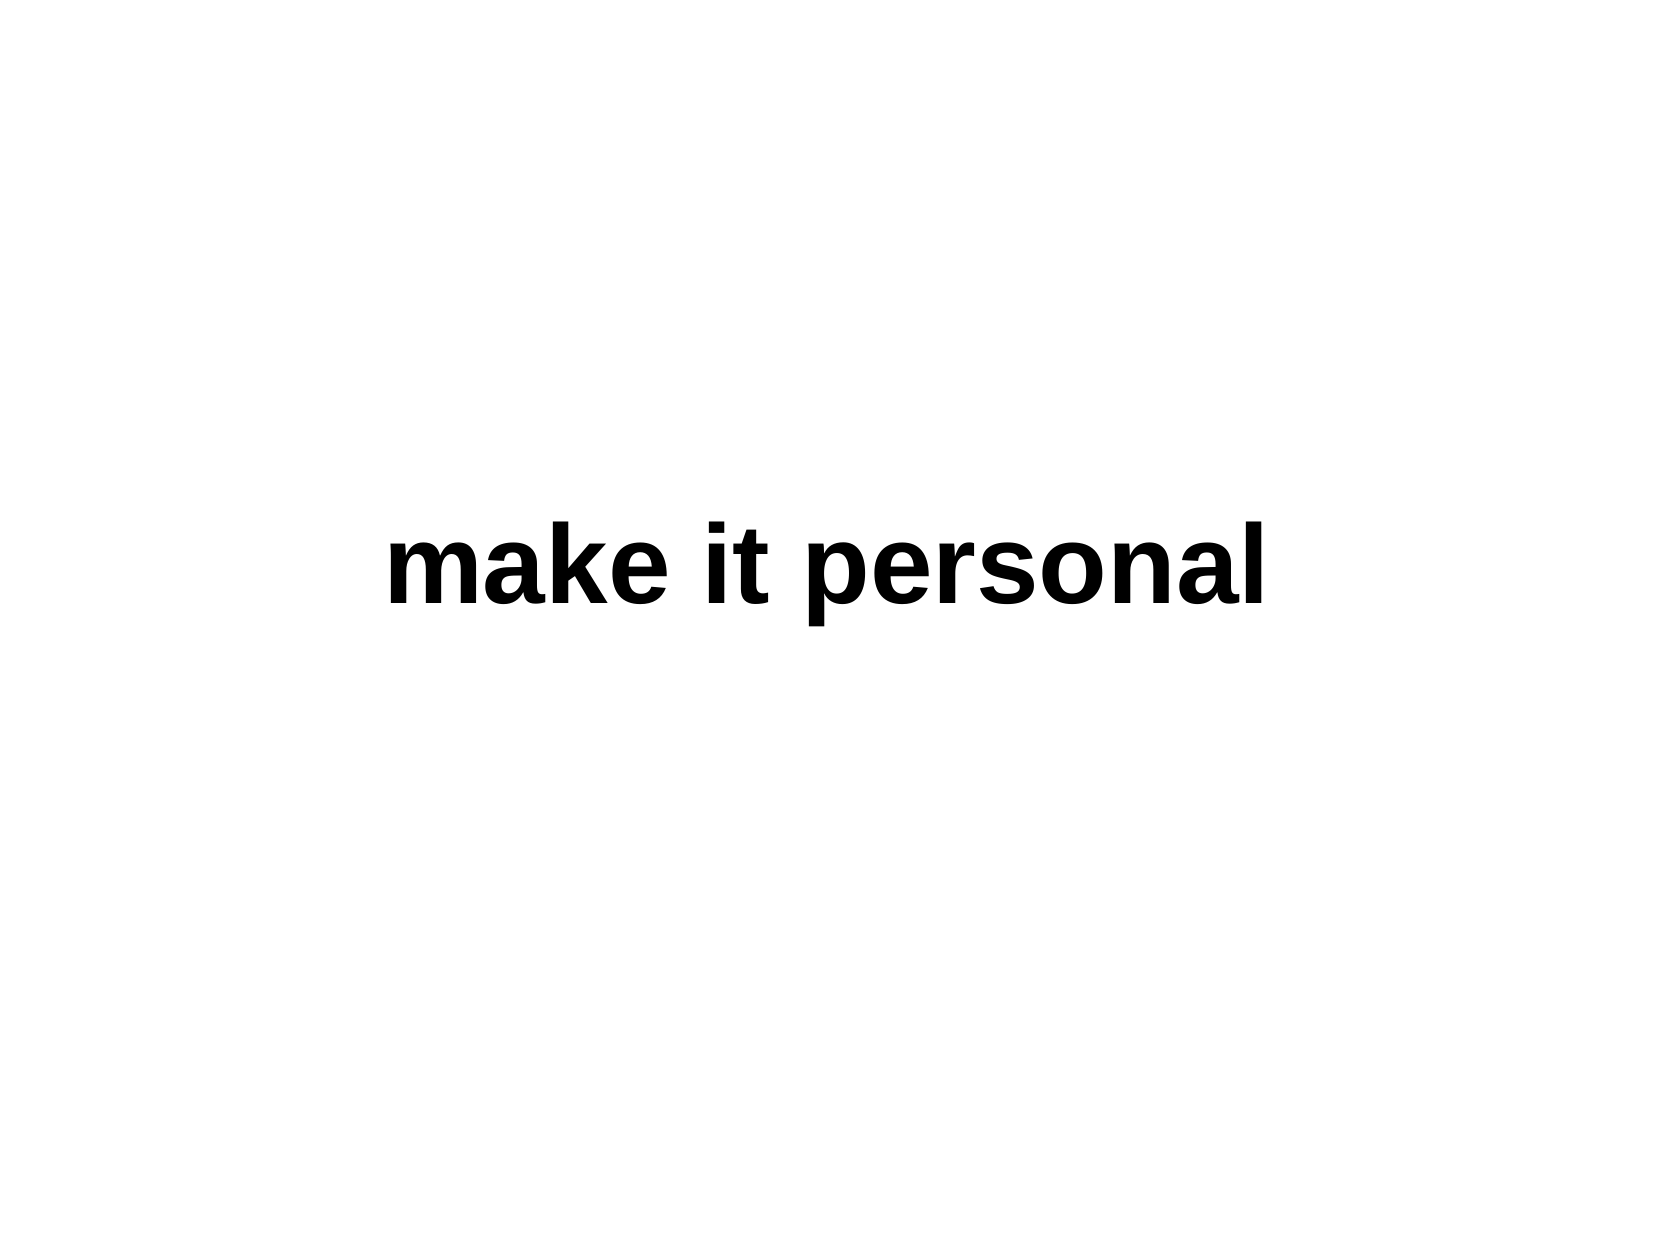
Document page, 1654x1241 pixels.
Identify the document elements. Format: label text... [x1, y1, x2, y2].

title make it personal [82, 460, 1571, 668]
